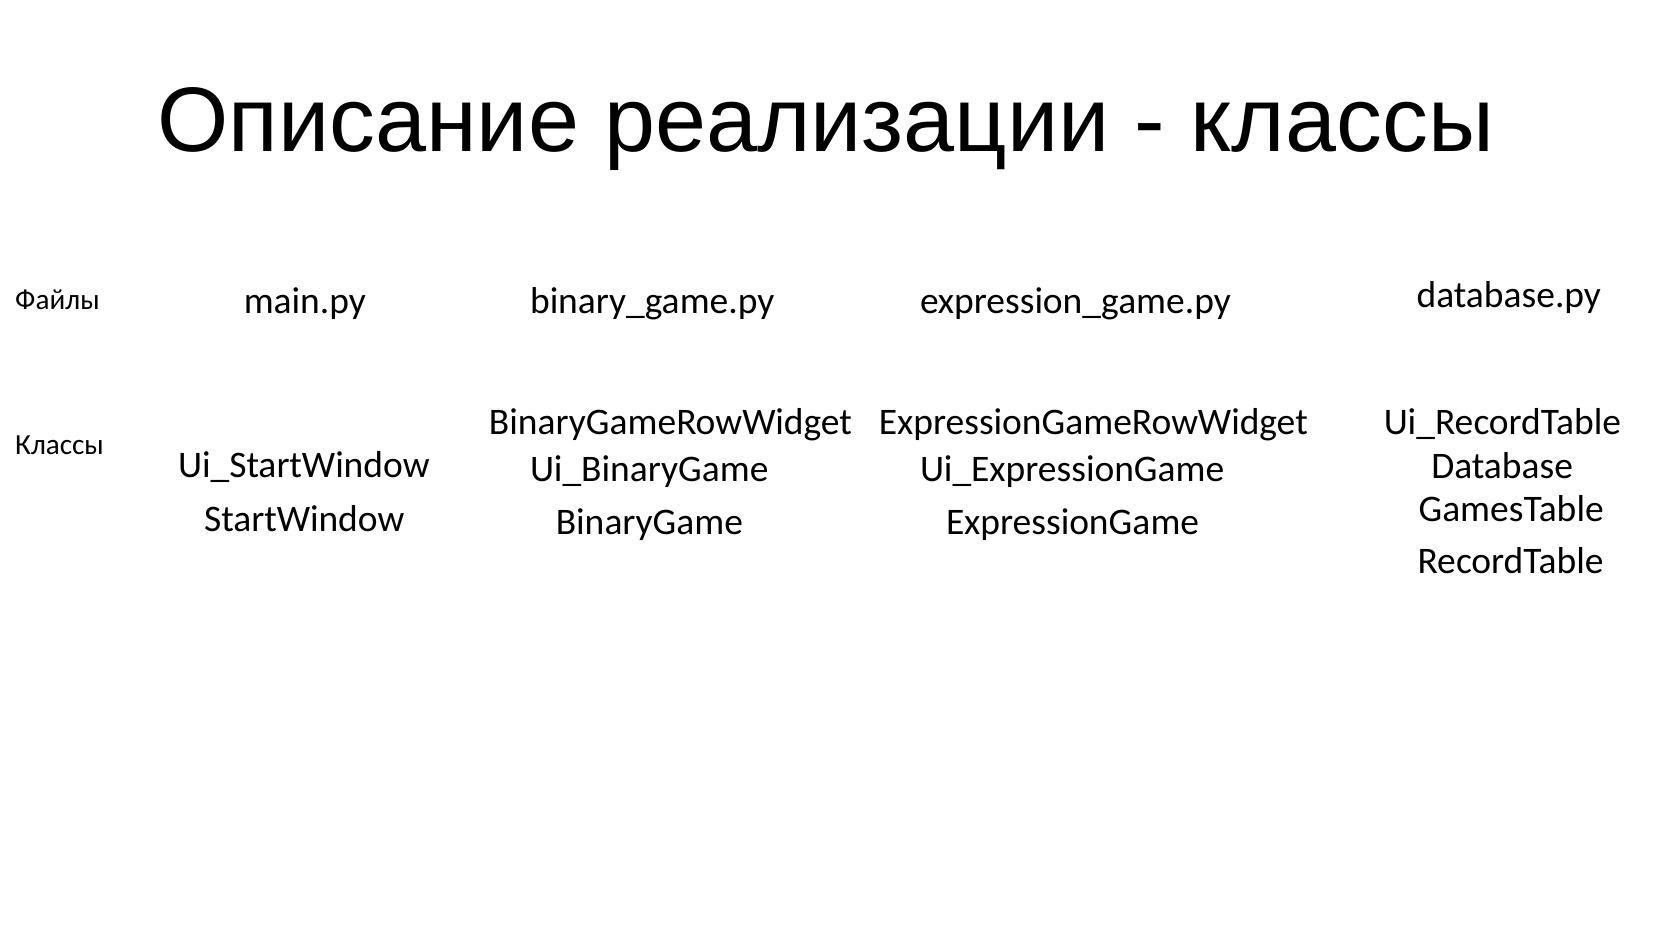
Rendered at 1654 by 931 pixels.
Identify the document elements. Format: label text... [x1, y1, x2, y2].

text_box Ui_RecordTable [1368, 389, 1640, 450]
text_box main.py [228, 268, 383, 329]
text_box Ui_ExpressionGame [905, 436, 1243, 497]
text_box Ui_BinaryGame [515, 436, 787, 497]
text_box binary_game.py [515, 268, 793, 329]
text_box Файлы [0, 273, 116, 324]
title Описание реализации - классы [82, 37, 1571, 193]
text_box GamesTable [1403, 476, 1622, 537]
text_box expression_game.py [905, 268, 1250, 329]
text_box ExpressionGameRowWidget [863, 389, 1328, 450]
text_box RecordTable [1402, 528, 1622, 590]
text_box Ui_StartWindow [163, 432, 448, 494]
text_box BinaryGame [540, 497, 761, 551]
text_box ExpressionGame [930, 497, 1217, 551]
text_box Классы [0, 417, 120, 469]
text_box Database [1416, 450, 1591, 476]
text_box BinaryGameRowWidget [473, 389, 863, 450]
text_box database.py [1401, 262, 1619, 324]
text_box StartWindow [189, 494, 423, 547]
